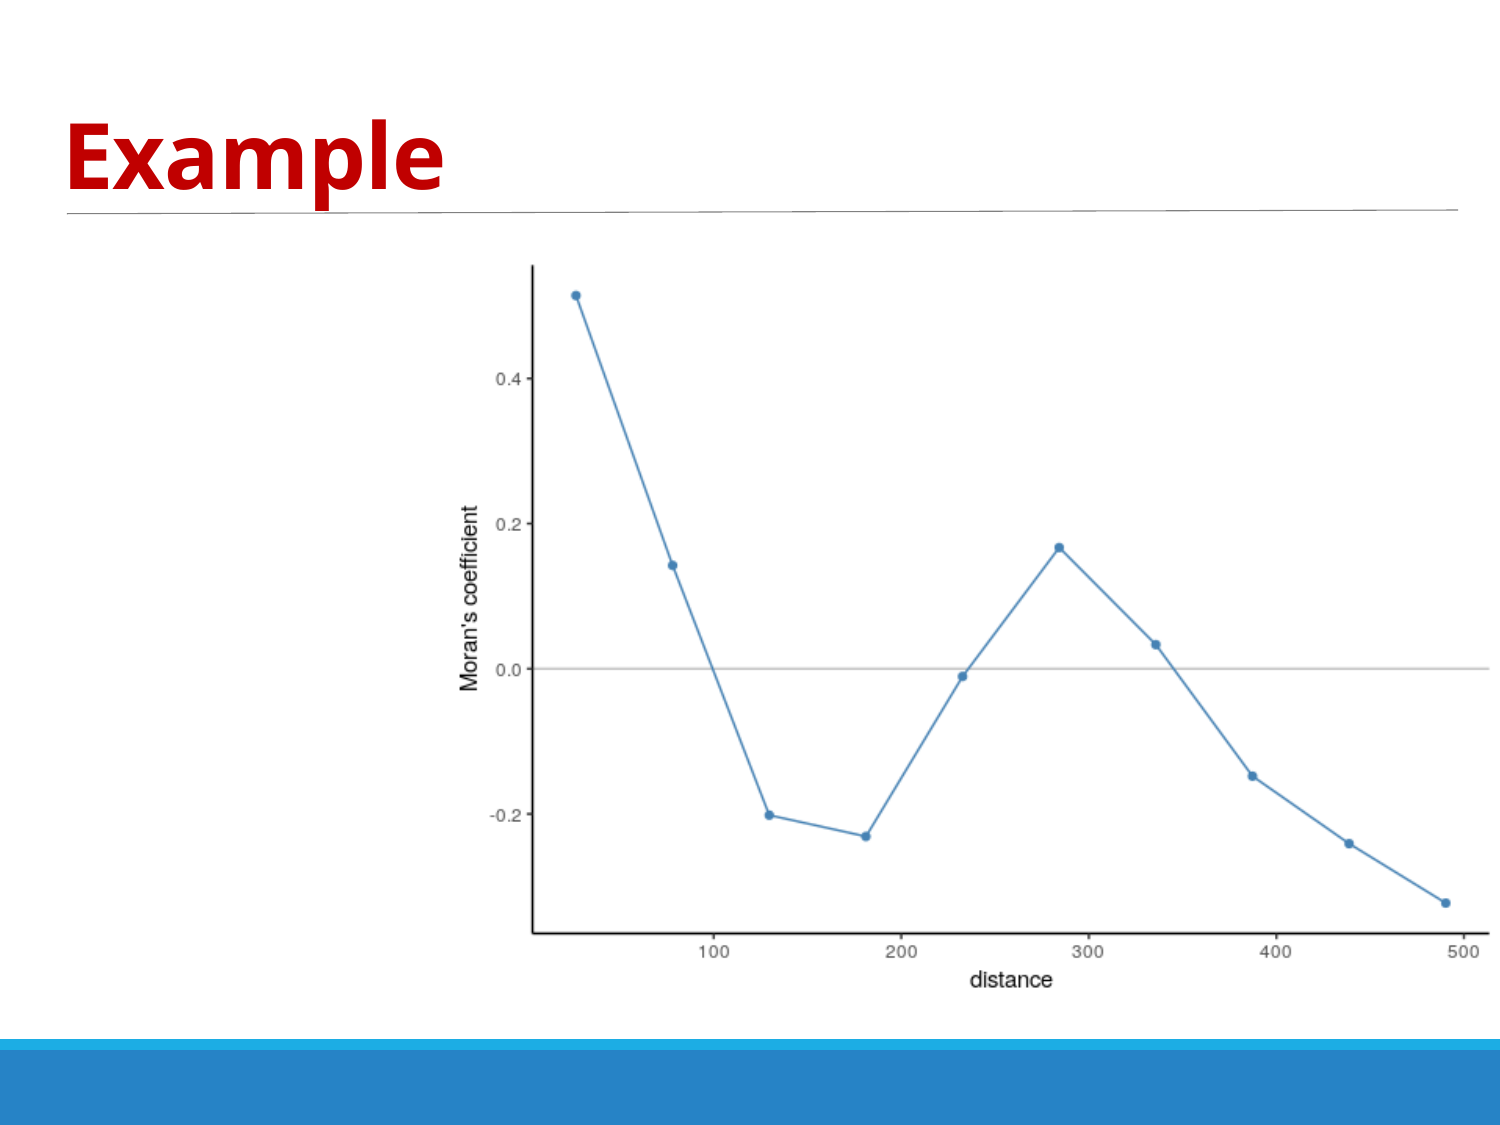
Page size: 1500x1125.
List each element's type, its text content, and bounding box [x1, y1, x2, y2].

title Example [62, 59, 1471, 257]
picture [449, 254, 1500, 1006]
